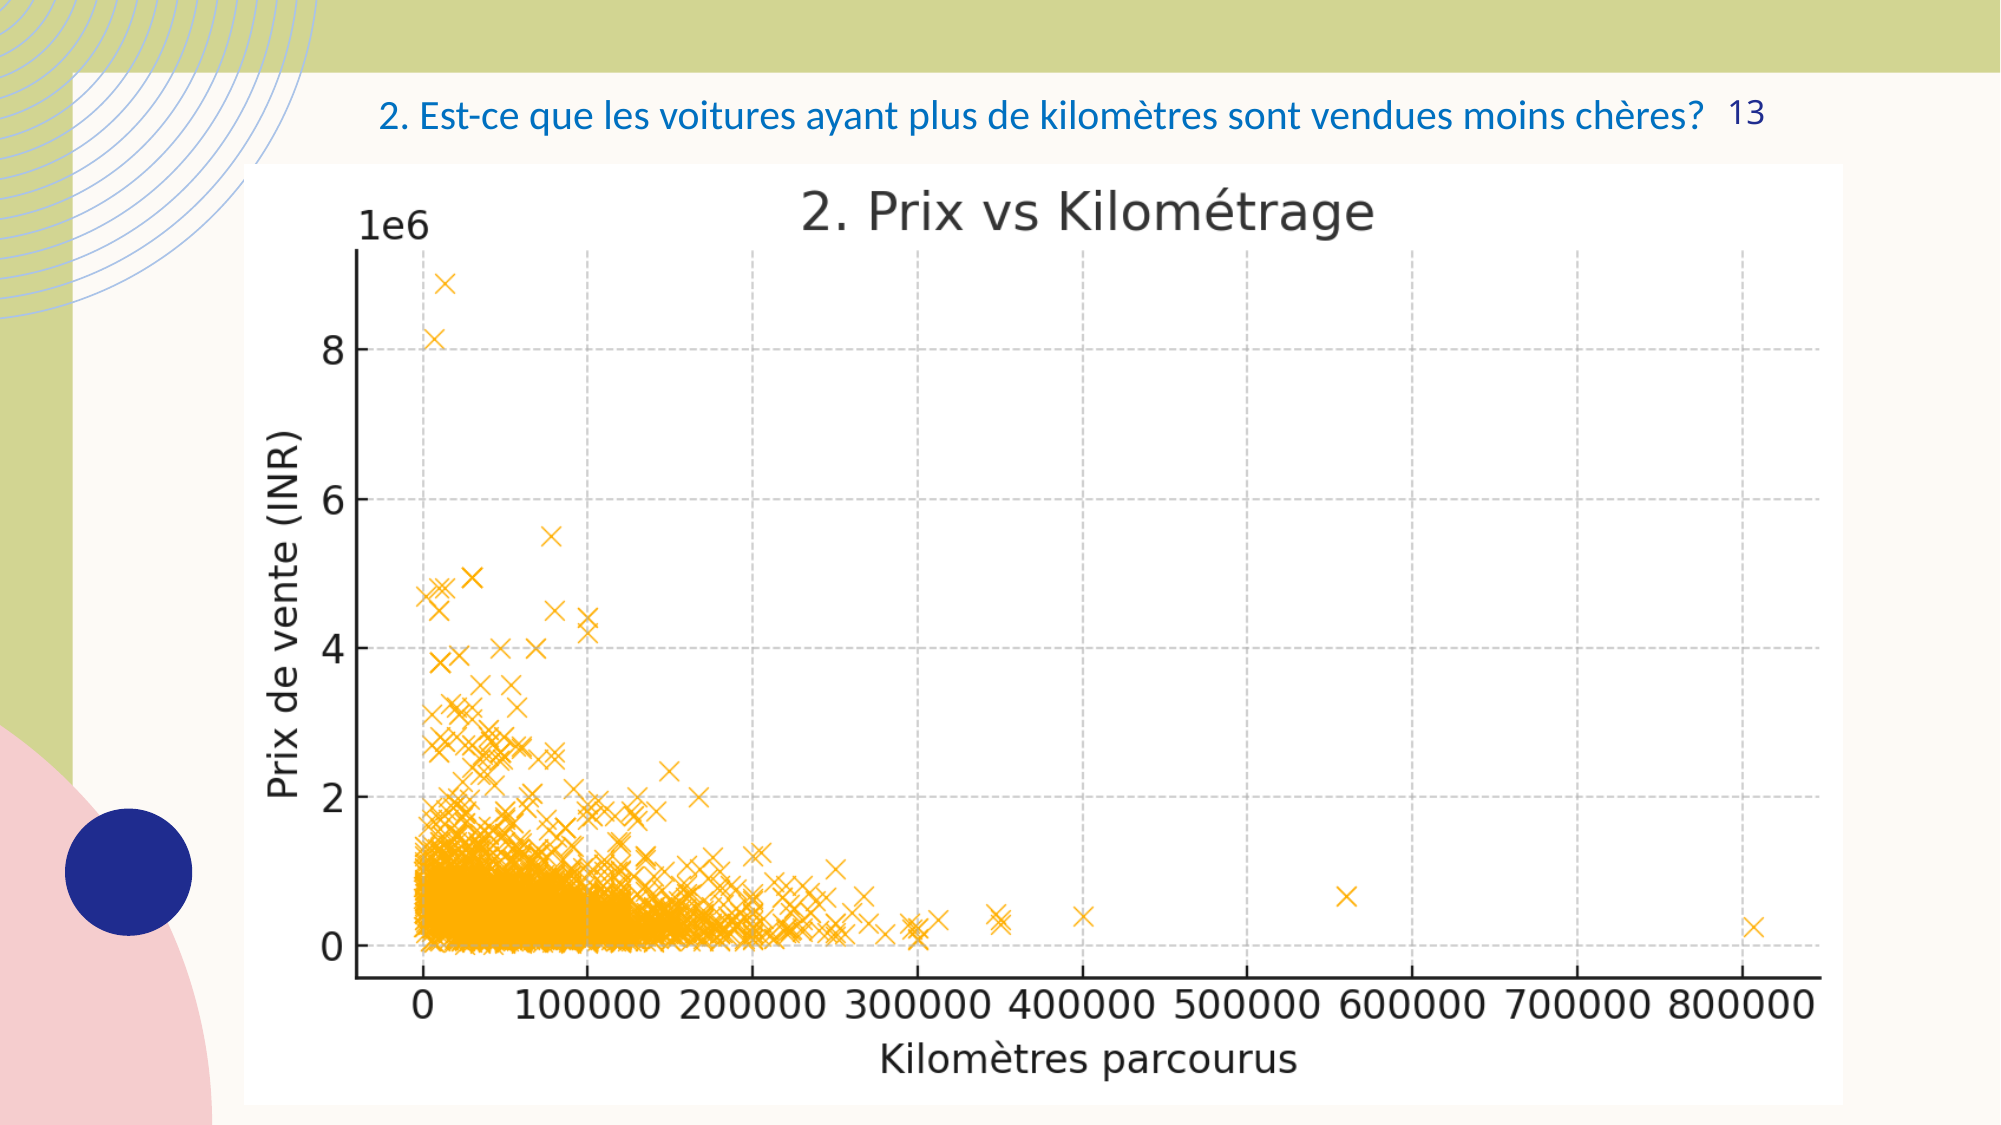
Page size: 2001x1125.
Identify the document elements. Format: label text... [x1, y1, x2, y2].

picture [244, 164, 1843, 1105]
text_box [1712, 75, 1875, 153]
text_box 2. Est-ce que les voitures ayant plus de kilomètres sont vendues moins chères? [363, 80, 1816, 147]
